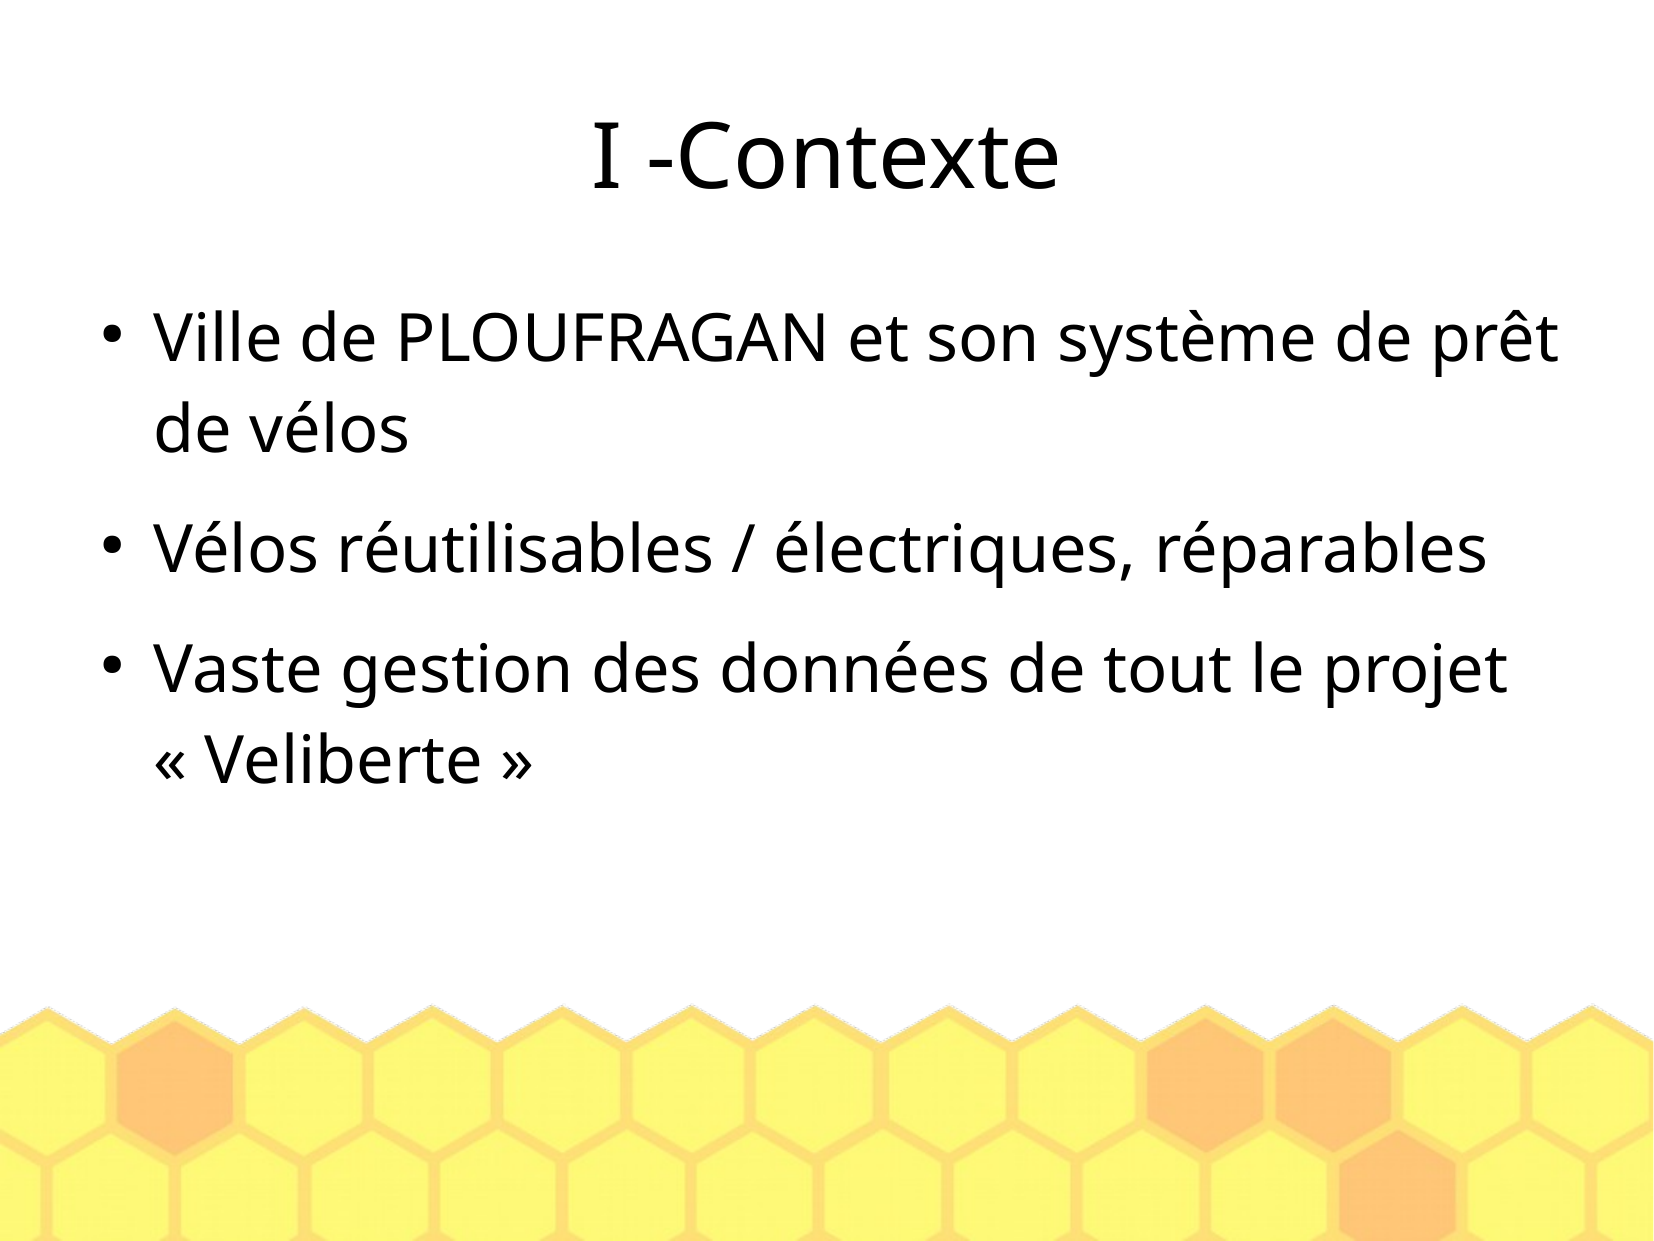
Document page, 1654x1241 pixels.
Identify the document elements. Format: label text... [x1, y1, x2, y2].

list Ville de PLOUFRAGAN et son système de prêt de vélos Vélos réutilisables / électriques, réparables Vaste gestion des données de tout le projet « Veliberte » [82, 290, 1571, 1010]
title I -Contexte [82, 49, 1571, 257]
picture [0, 1001, 1654, 1241]
